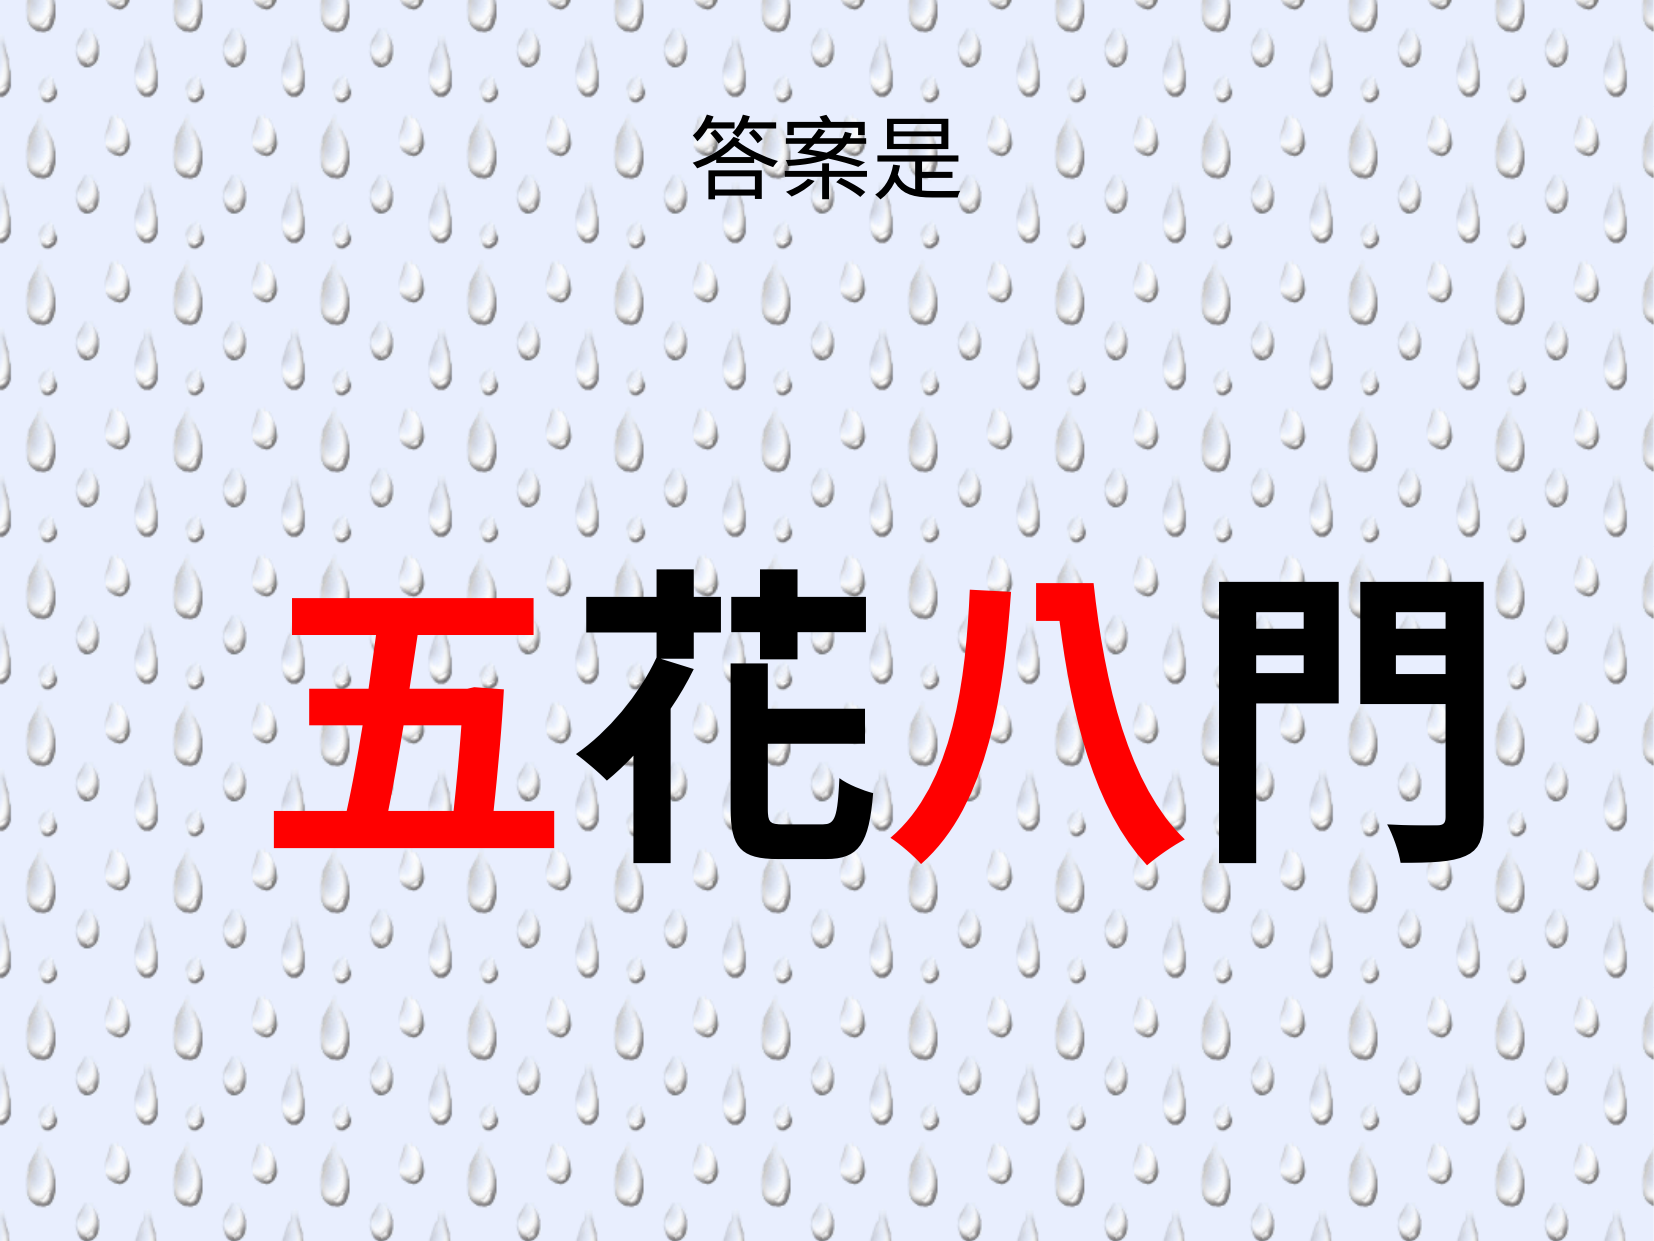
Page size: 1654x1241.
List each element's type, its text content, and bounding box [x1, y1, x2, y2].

subtitle 五花八門 [82, 290, 1571, 1109]
title 答案是 [82, 49, 1571, 257]
picture [0, 0, 1654, 1241]
